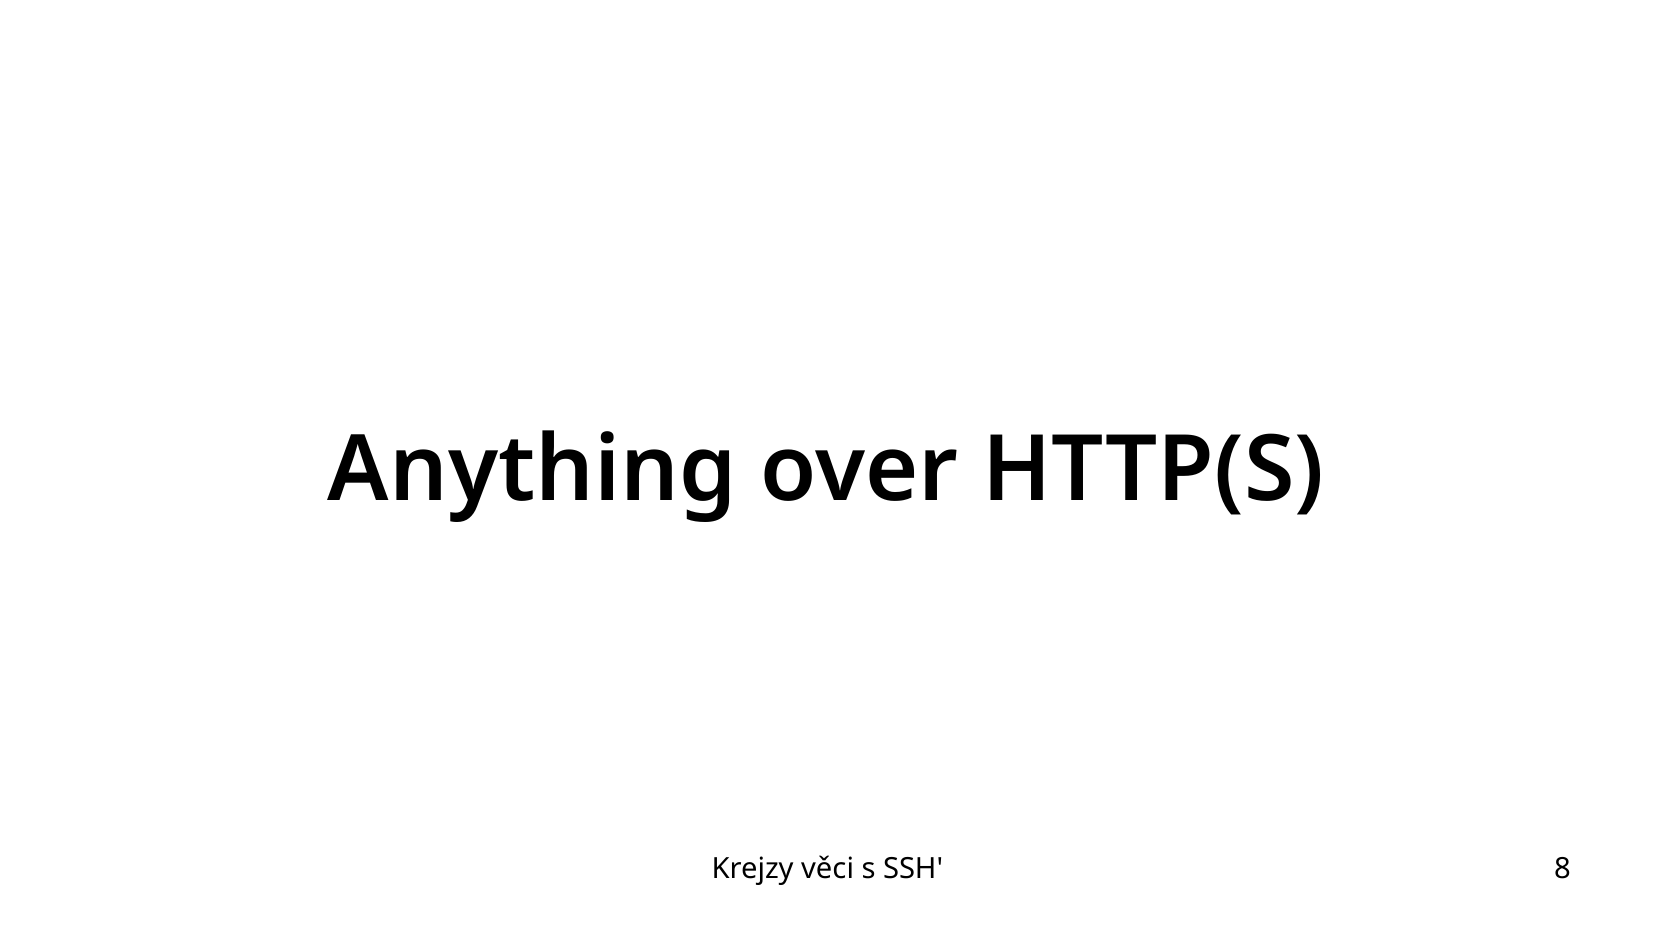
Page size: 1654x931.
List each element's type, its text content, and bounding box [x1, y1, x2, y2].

title Anything over HTTP(S) [82, 387, 1571, 543]
